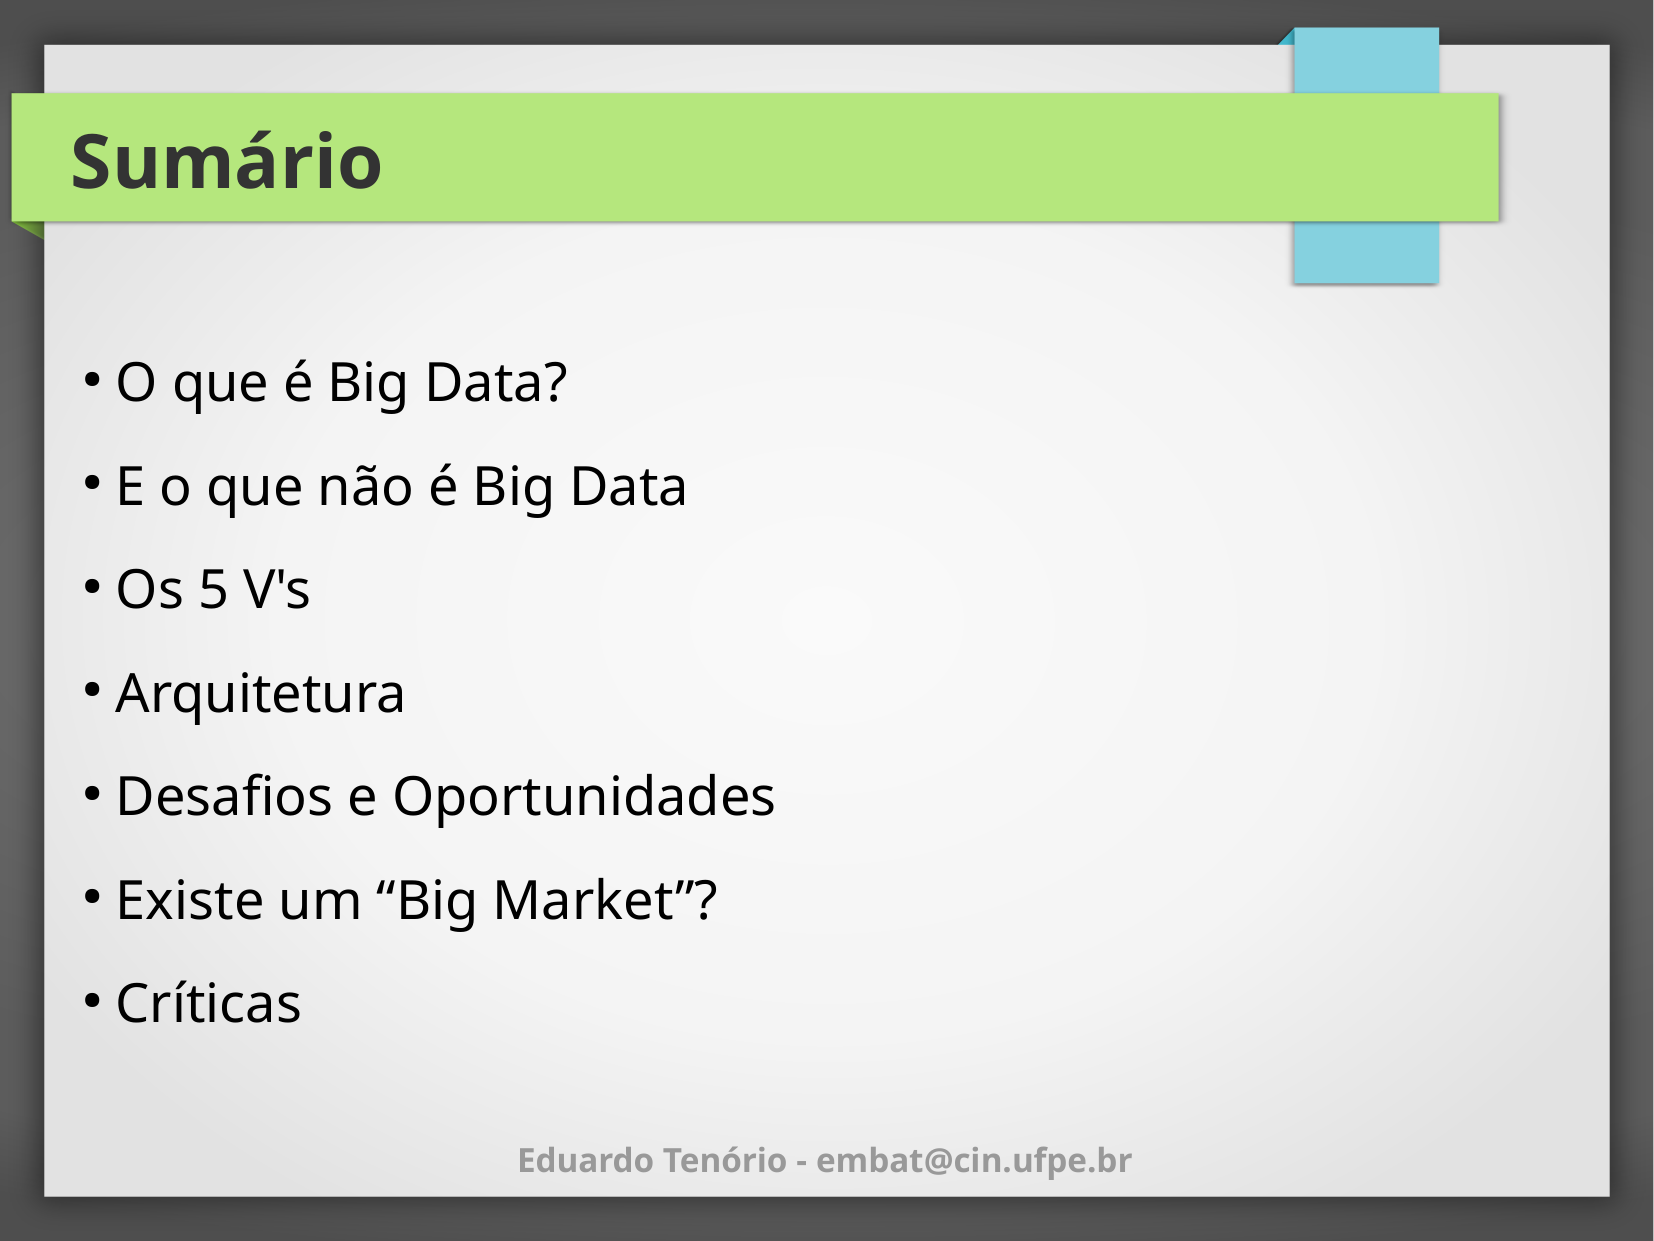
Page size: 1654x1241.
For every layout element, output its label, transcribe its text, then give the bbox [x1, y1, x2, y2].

text_box Eduardo Tenório - embat@cin.ufpe.br [45, 1130, 1606, 1201]
list O que é Big Data? E o que não é Big Data Os 5 V's Arquitetura Desafios e Oportunidades Existe um “Big Market”? Críticas [82, 343, 1538, 1063]
picture [0, 0, 1654, 1241]
title Sumário [70, 97, 1229, 221]
